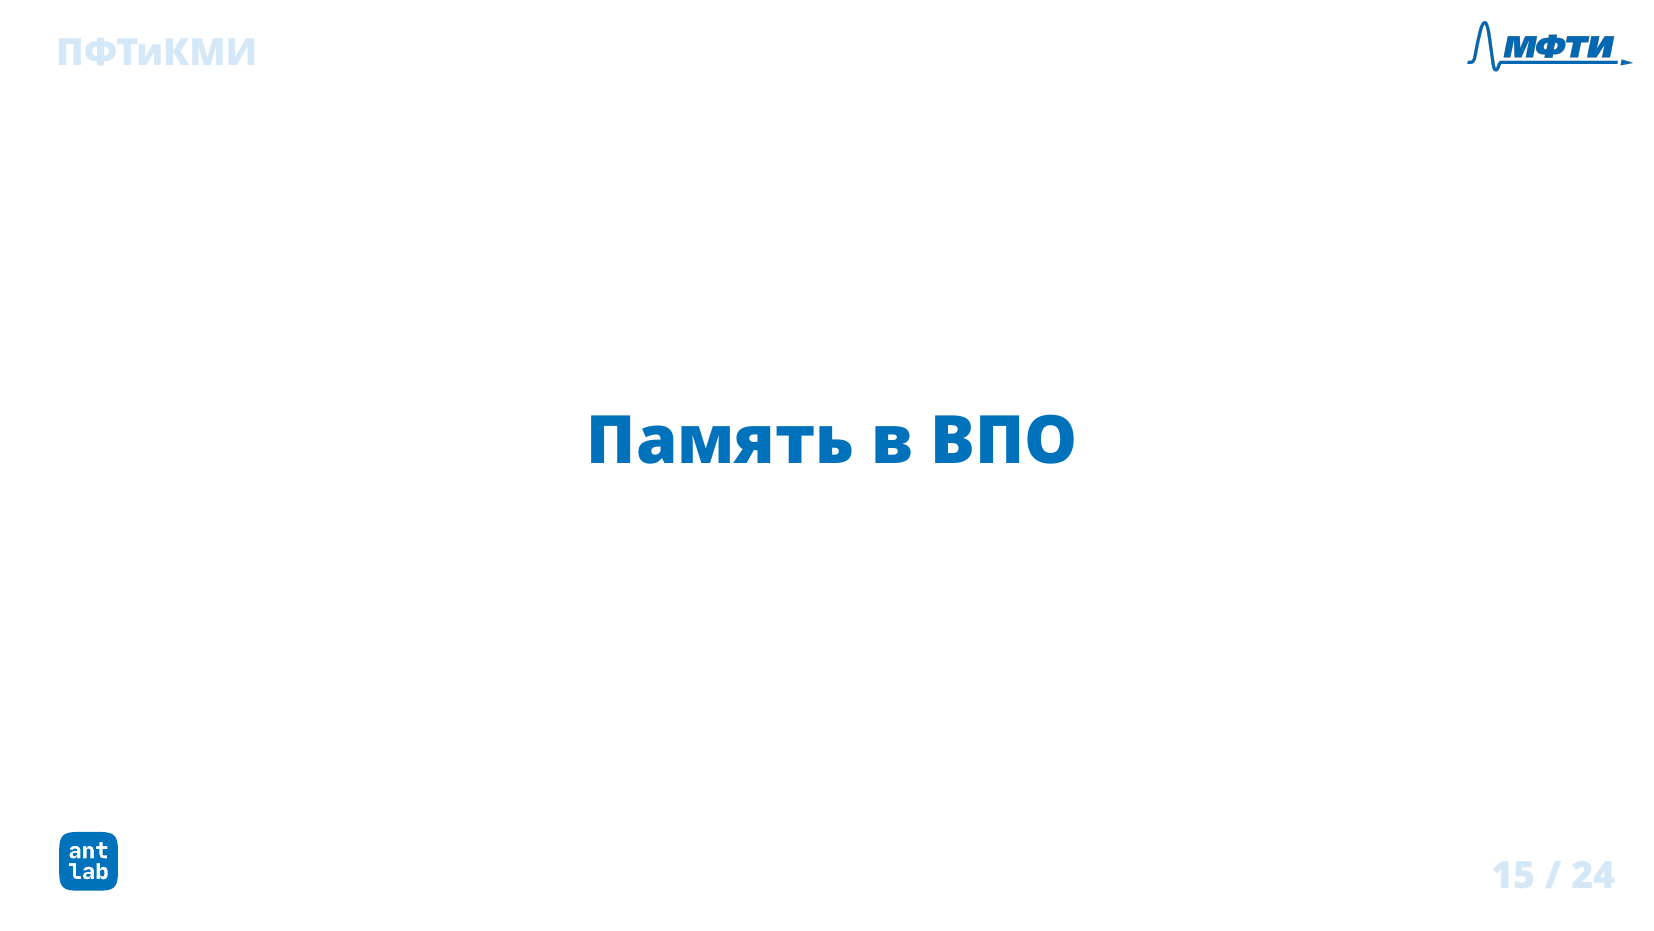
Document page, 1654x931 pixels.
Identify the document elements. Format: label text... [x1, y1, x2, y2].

title Память в ВПО [88, 342, 1577, 532]
picture [1446, 0, 1654, 93]
